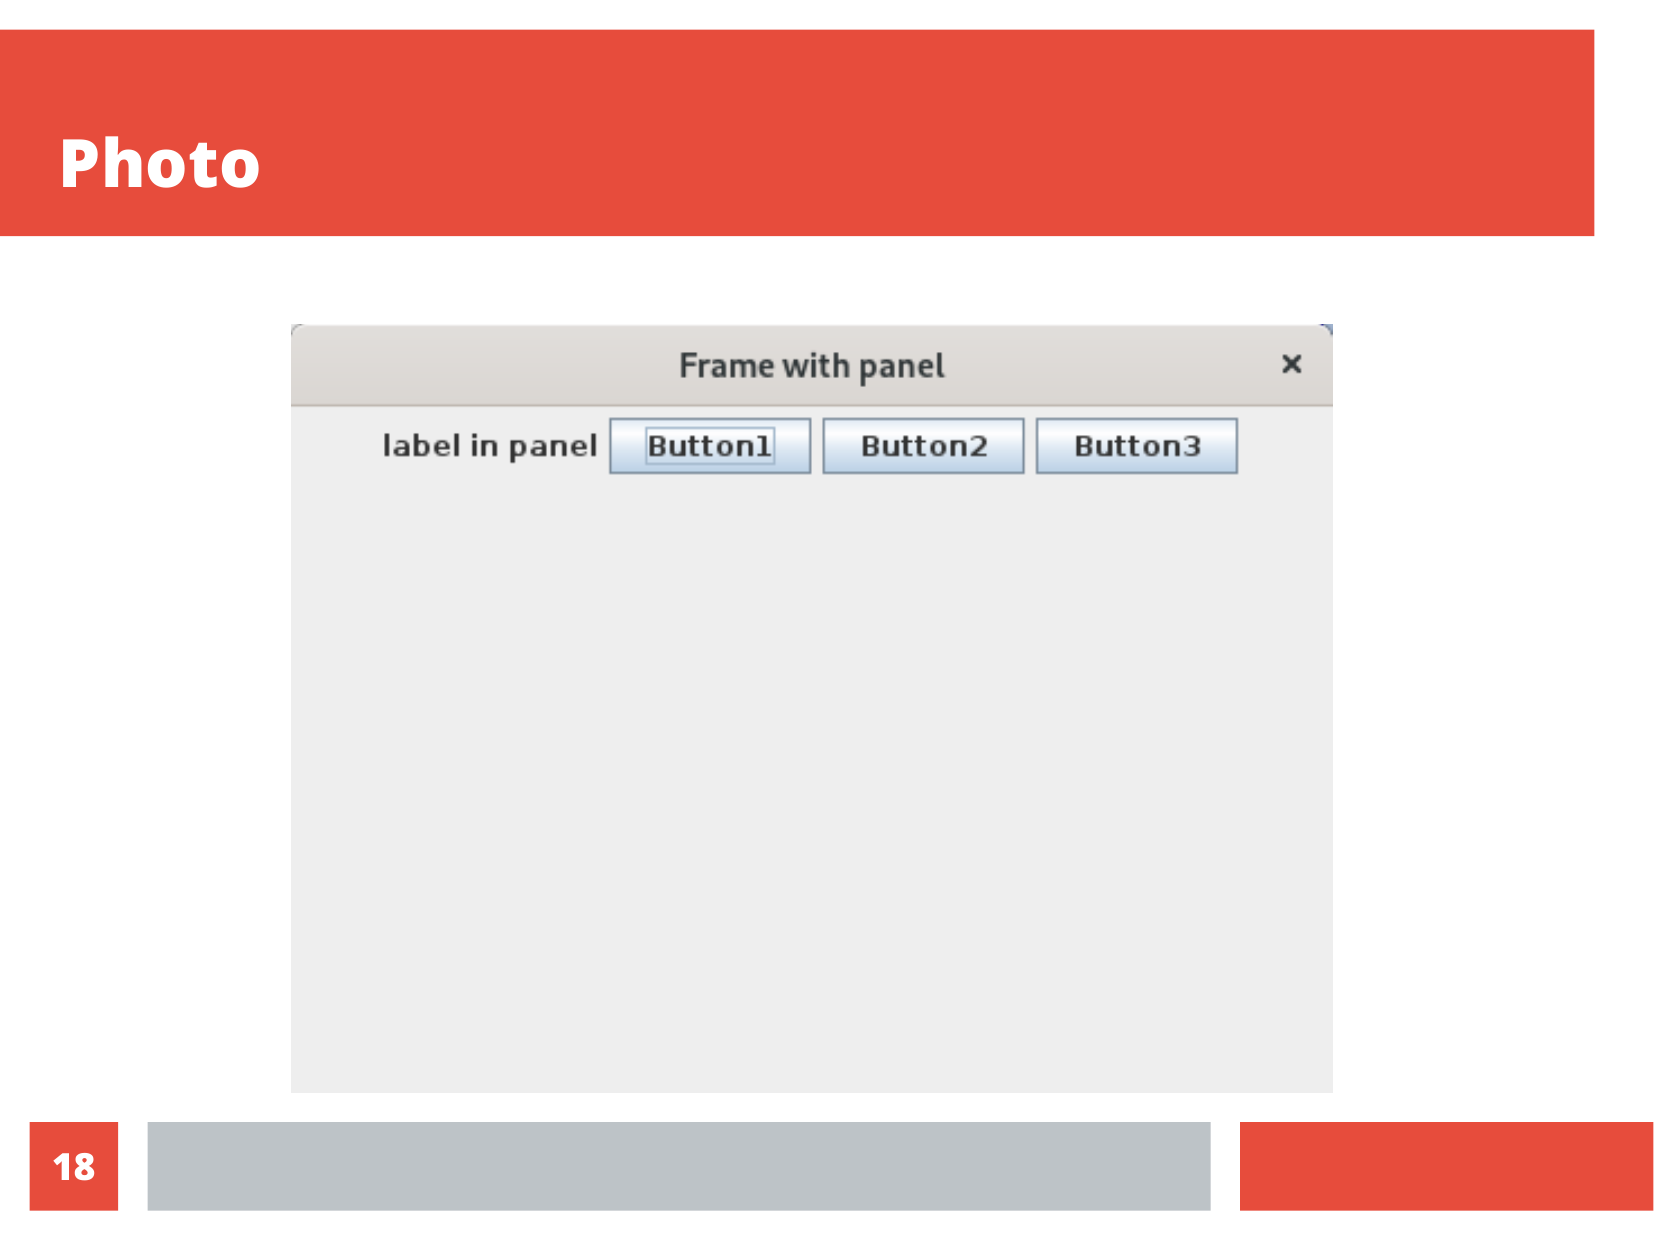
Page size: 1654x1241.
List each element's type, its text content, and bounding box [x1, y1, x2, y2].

title Photo [59, 59, 1595, 207]
picture [291, 324, 1333, 1093]
